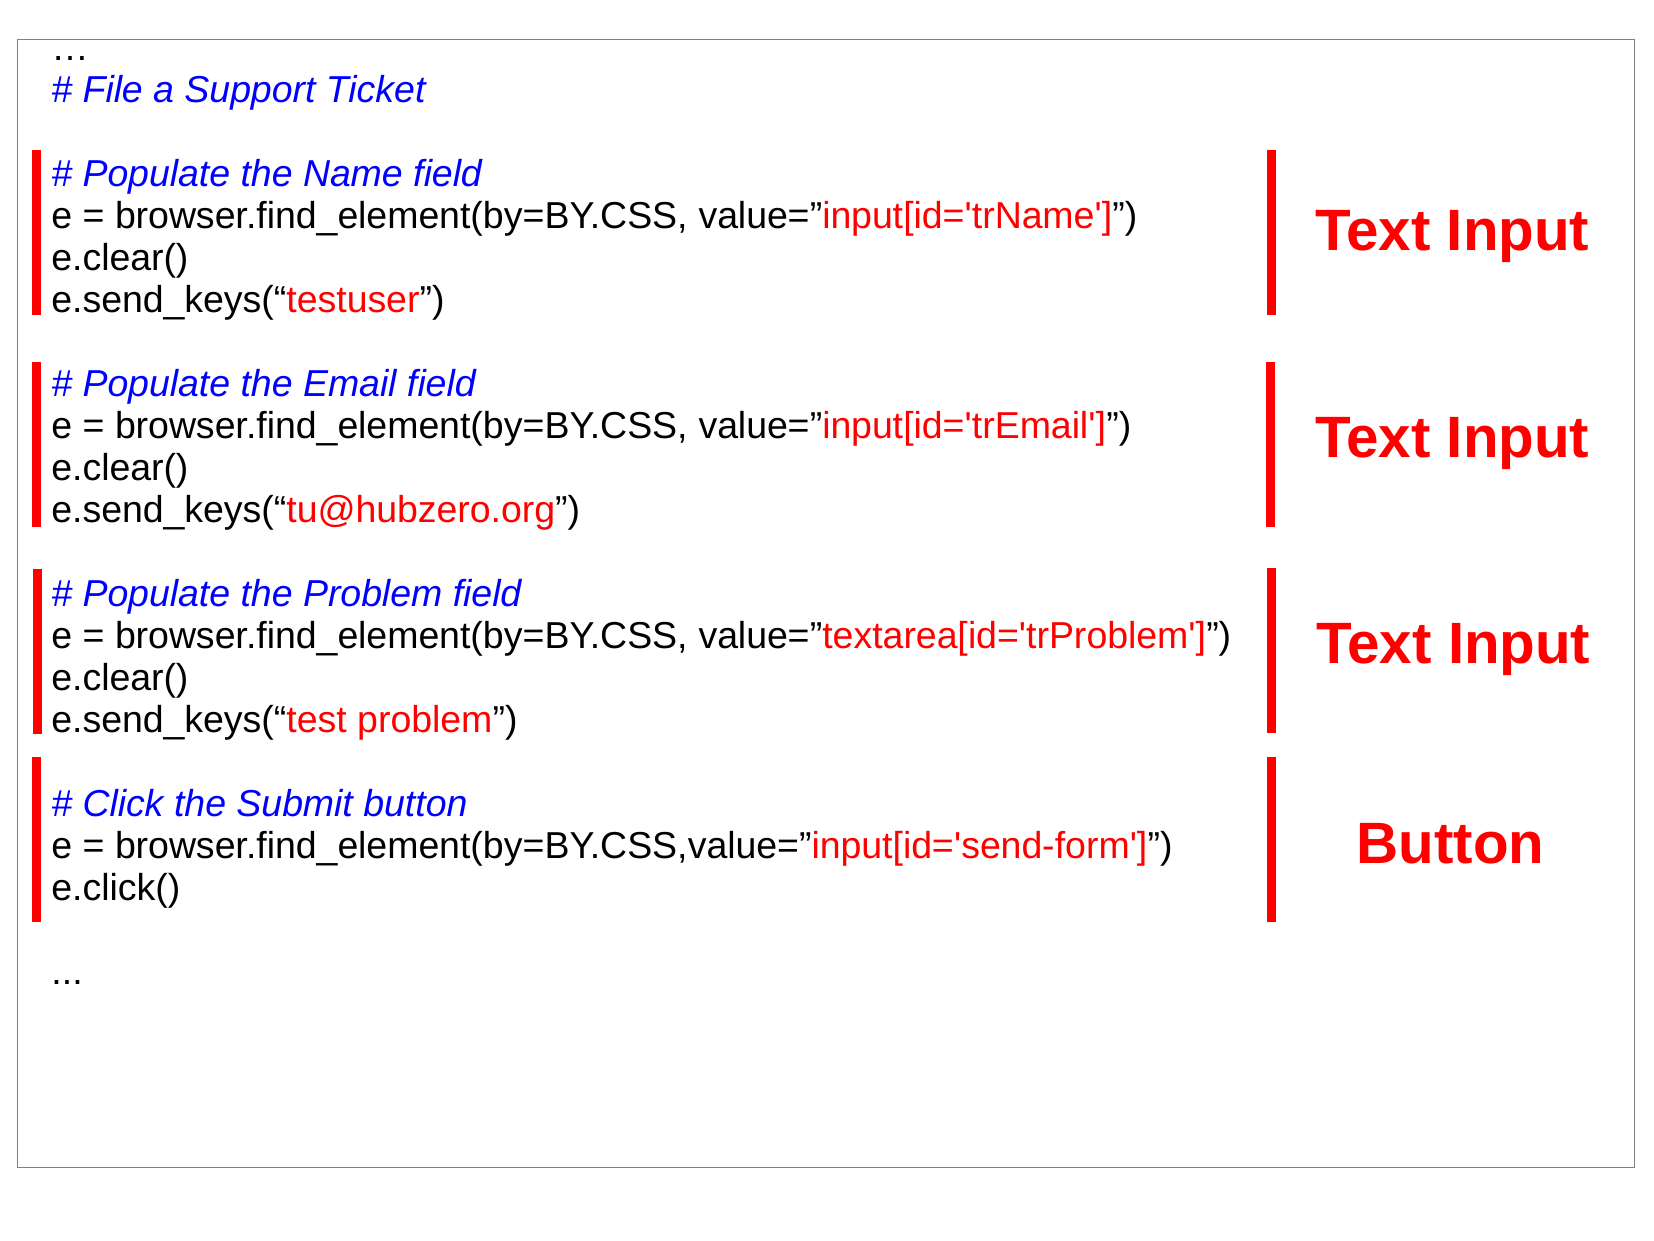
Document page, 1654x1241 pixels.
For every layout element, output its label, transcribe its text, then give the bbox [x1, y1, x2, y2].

text_box Text Input [1300, 397, 1605, 478]
text_box Text Input [1301, 603, 1606, 684]
text_box Text Input [1300, 190, 1605, 271]
text_box [17, 39, 1635, 1168]
text_box … # File a Support Ticket # Populate the Name field e = browser.find_element(by=BY.CSS, value=”input[id='trName']”) e.clear() e.send_keys(“testuser”) # Populate the Email field e = browser.find_element(by=BY.CSS, value=”input[id='trEmail']”) e.clear() e.send_keys(“tu@hubzero.org”) # Populate the Problem field e = browser.find_element(by=BY.CSS, value=”textarea[id='trProblem']”) e.clear() e.send_keys(“test problem”) # Click the Submit button e = browser.find_element(by=BY.CSS,value=”input[id='send-form']”) e.click() ... [36, 19, 1635, 1085]
text_box Button [1342, 803, 1560, 884]
